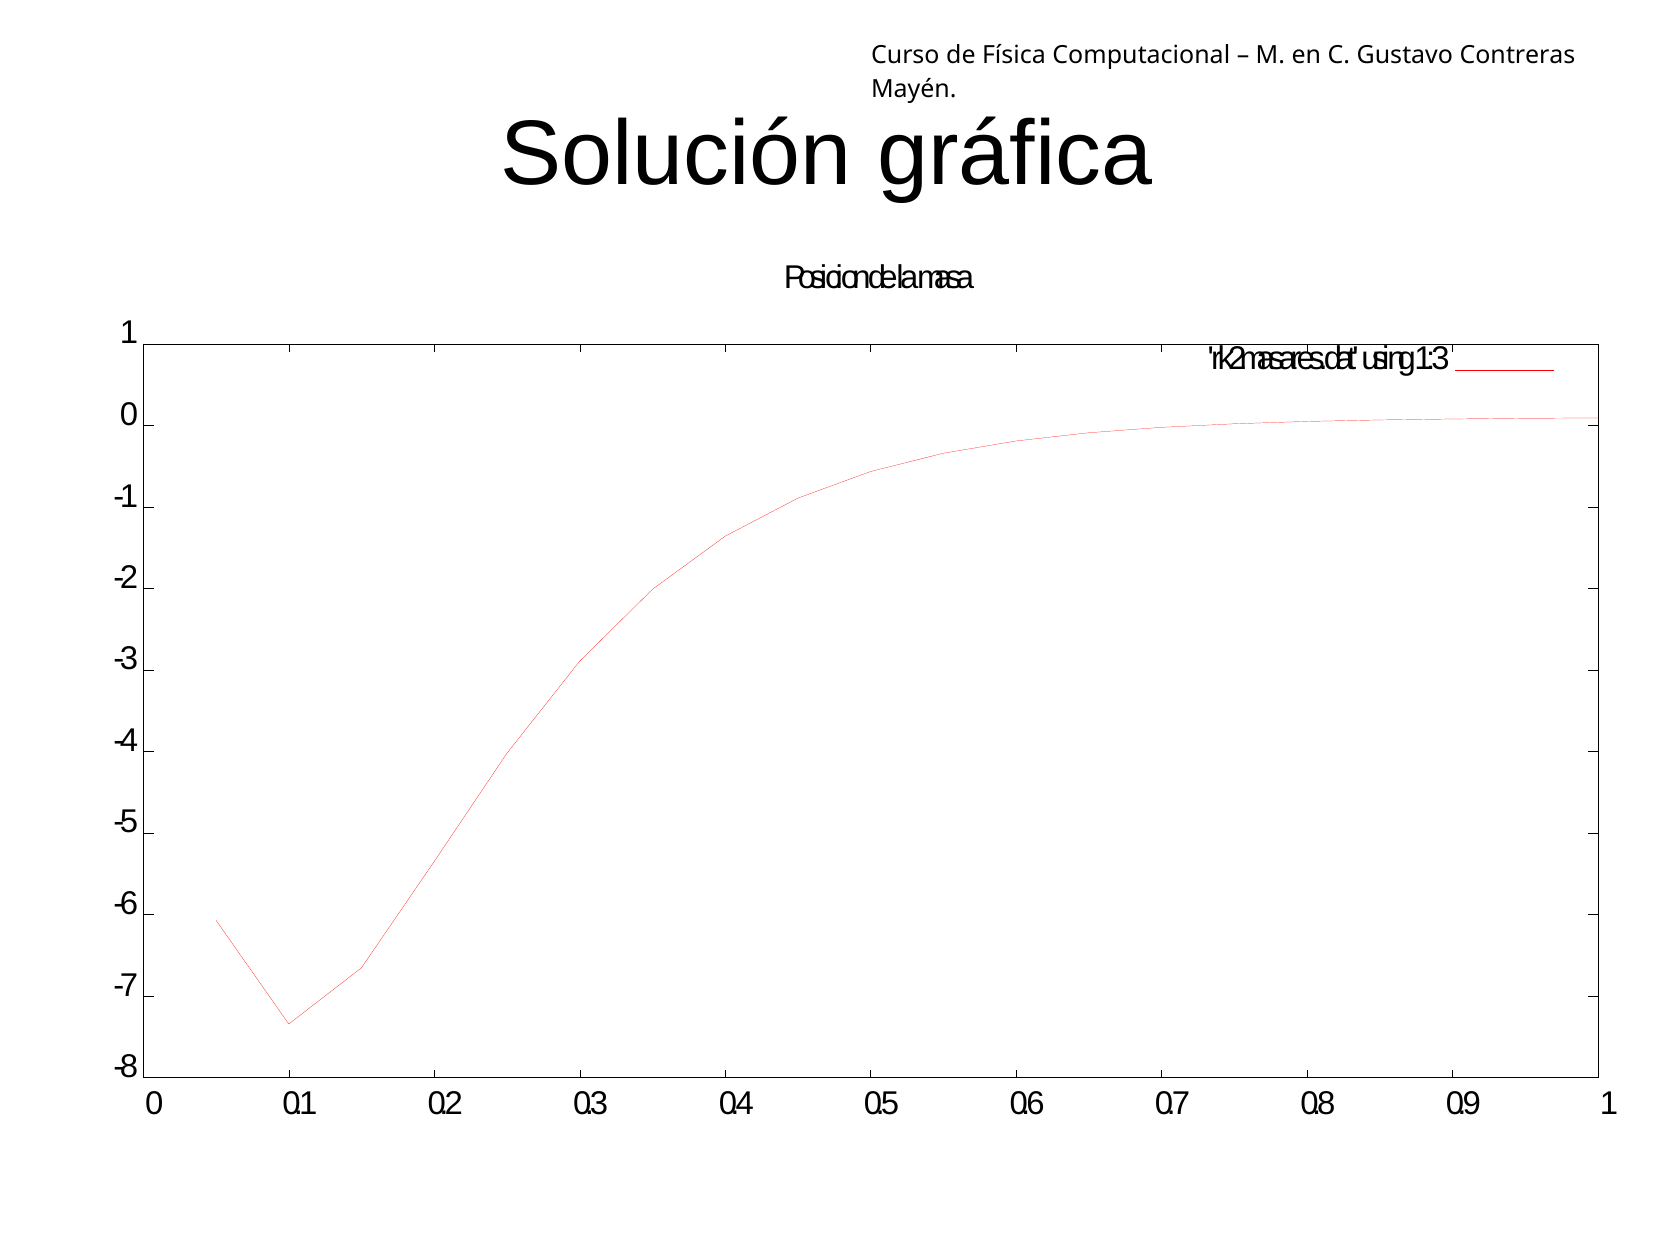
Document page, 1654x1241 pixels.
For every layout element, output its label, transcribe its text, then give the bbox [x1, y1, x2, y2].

picture [0, 233, 1654, 1152]
title Solución gráfica [82, 56, 1571, 250]
